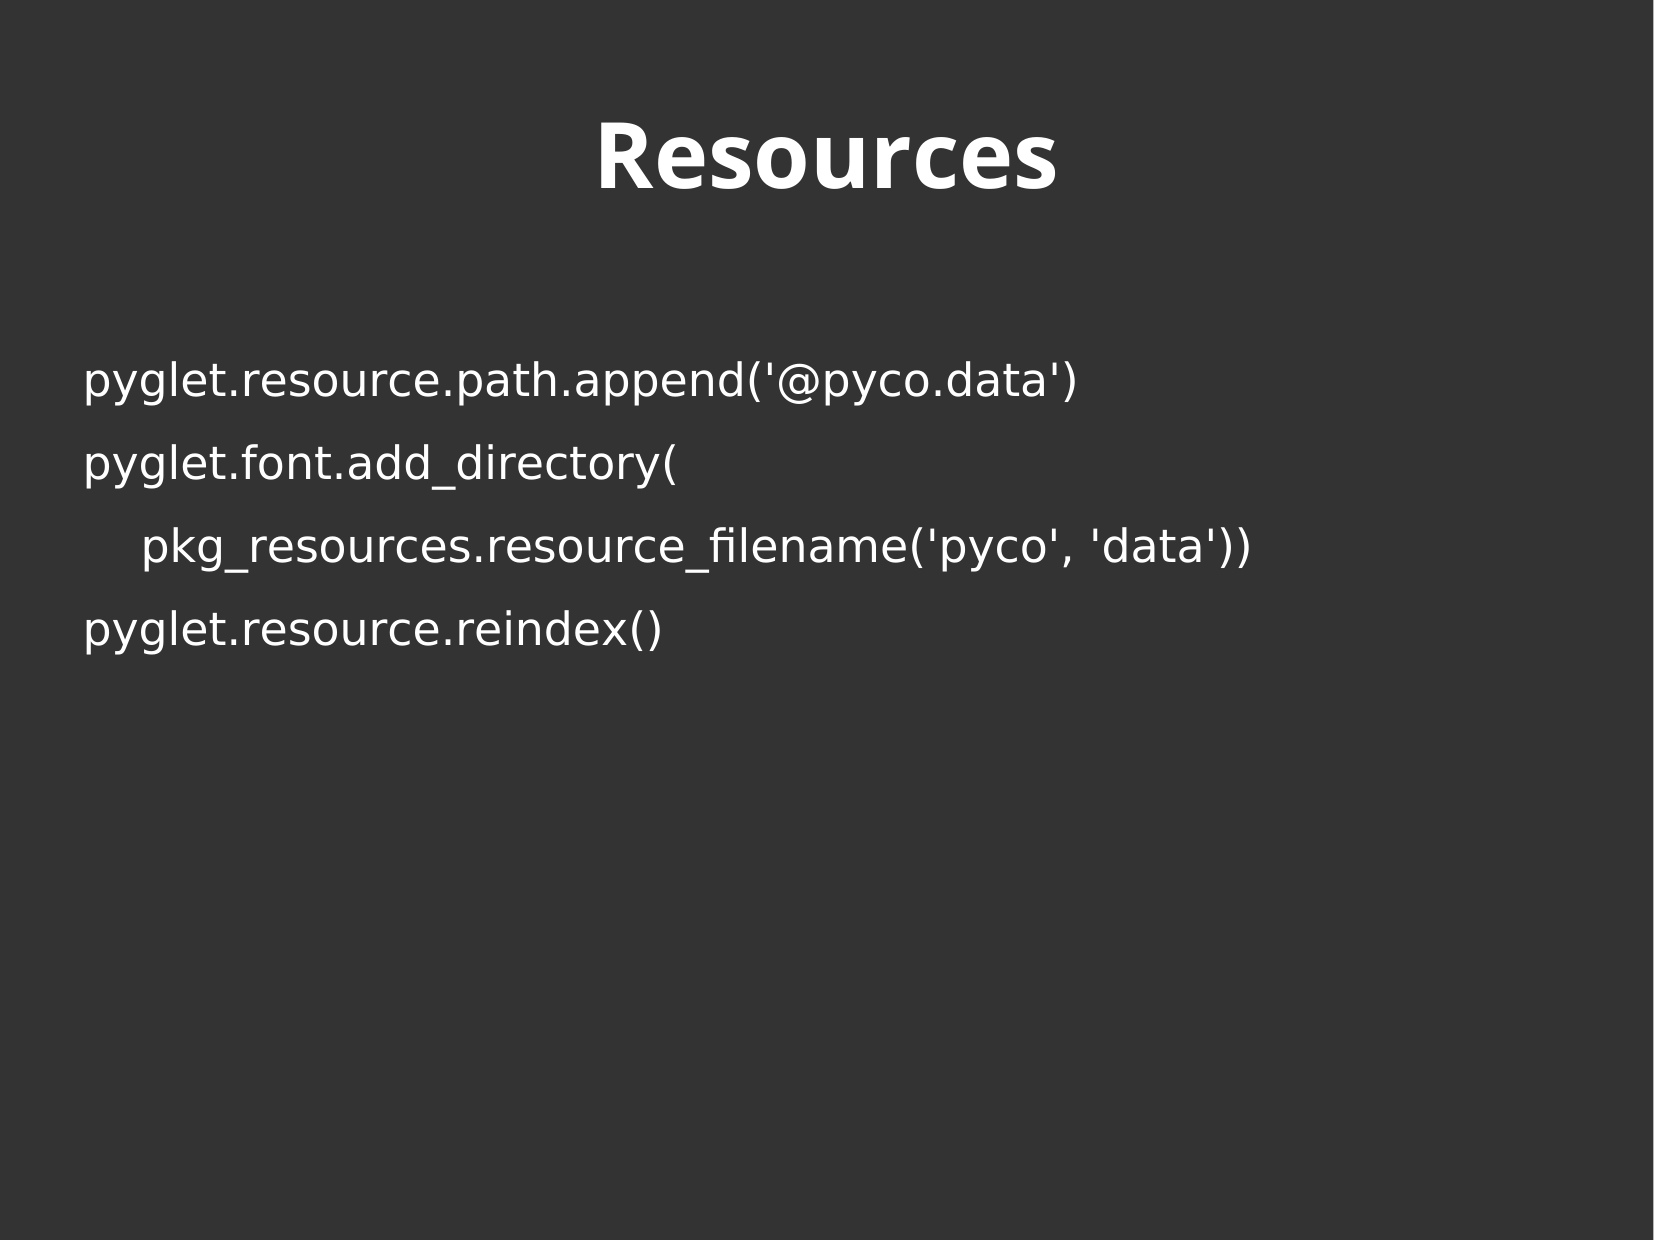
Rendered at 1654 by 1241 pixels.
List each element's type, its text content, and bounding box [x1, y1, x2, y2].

list pyglet.resource.path.append('@pyco.data') pyglet.font.add_directory( pkg_resources.resource_filename('pyco', 'data')) pyglet.resource.reindex() [82, 354, 1571, 1173]
title Resources [82, 49, 1571, 257]
